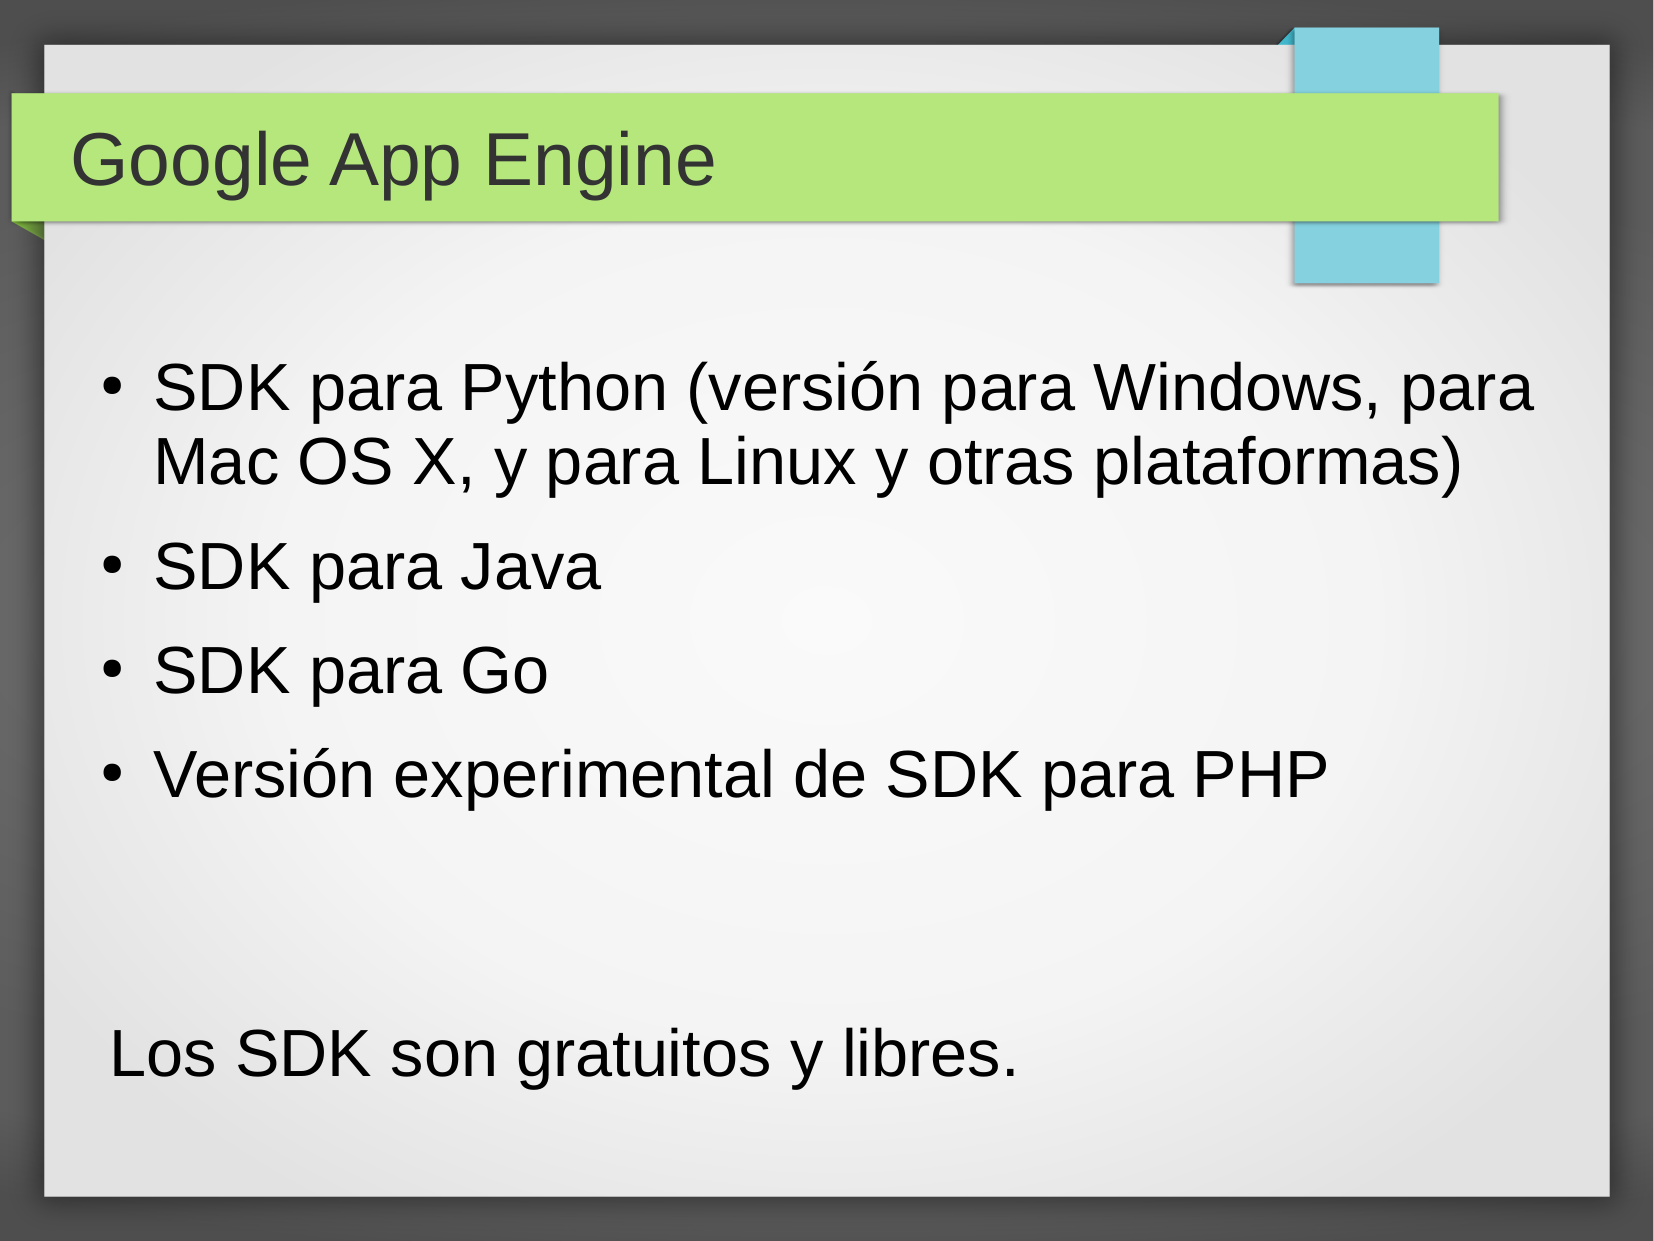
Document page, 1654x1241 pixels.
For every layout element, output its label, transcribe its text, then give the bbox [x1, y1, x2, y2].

text_box Los SDK son gratuitos y libres. [94, 1008, 1571, 1099]
picture [0, 0, 1654, 1241]
list SDK para Python (versión para Windows, para Mac OS X, y para Linux y otras plataformas) SDK para Java SDK para Go Versión experimental de SDK para PHP [82, 349, 1538, 1069]
title Google App Engine [70, 106, 1229, 213]
